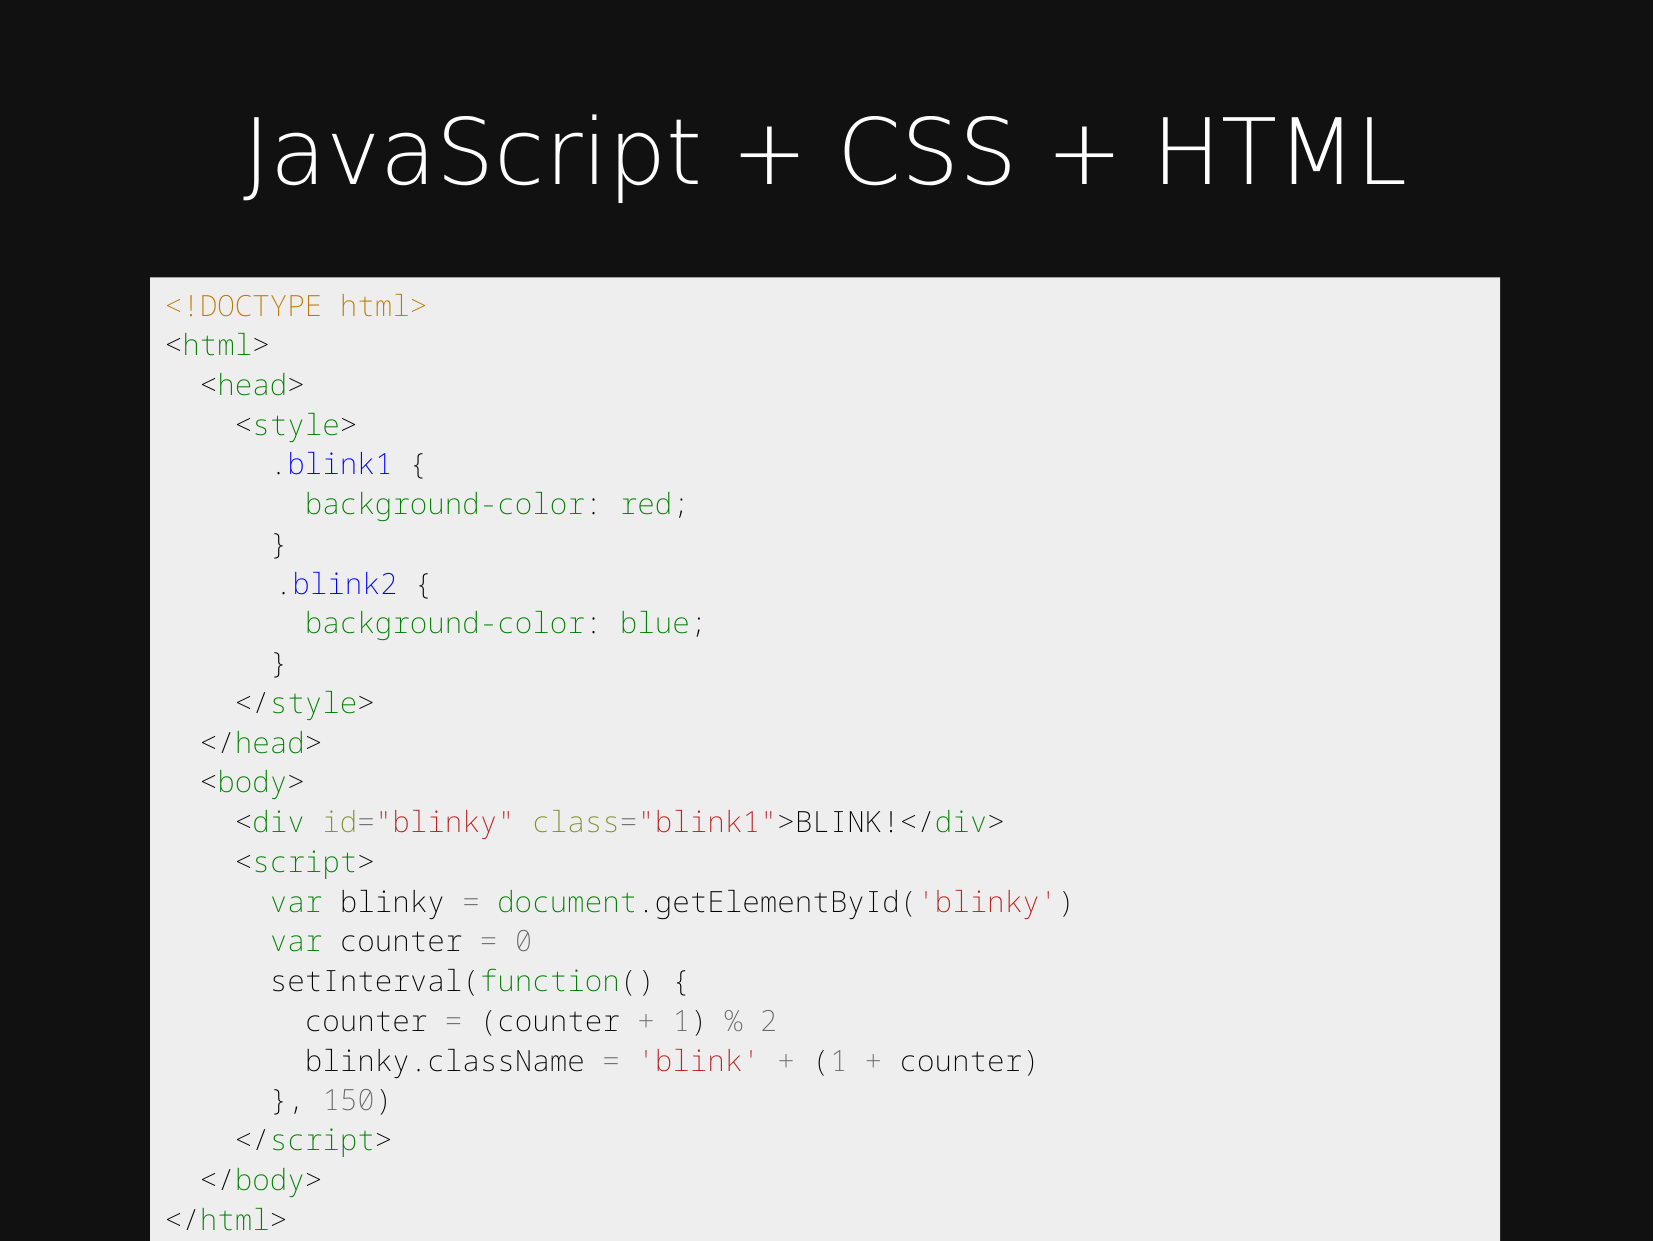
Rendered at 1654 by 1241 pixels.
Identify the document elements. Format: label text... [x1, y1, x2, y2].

text_box <!DOCTYPE html> <html> <head> <style> .blink1 { background-color: red; } .blink2 { background-color: blue; } </style> </head> <body> <div id="blinky" class="blink1">BLINK!</div> <script> var blinky = document.getElementById('blinky') var counter = 0 setInterval(function() { counter = (counter + 1) % 2 blinky.className = 'blink' + (1 + counter) }, 150) </script> </body> </html> [150, 277, 1501, 1143]
title JavaScript + CSS + HTML [82, 49, 1571, 257]
